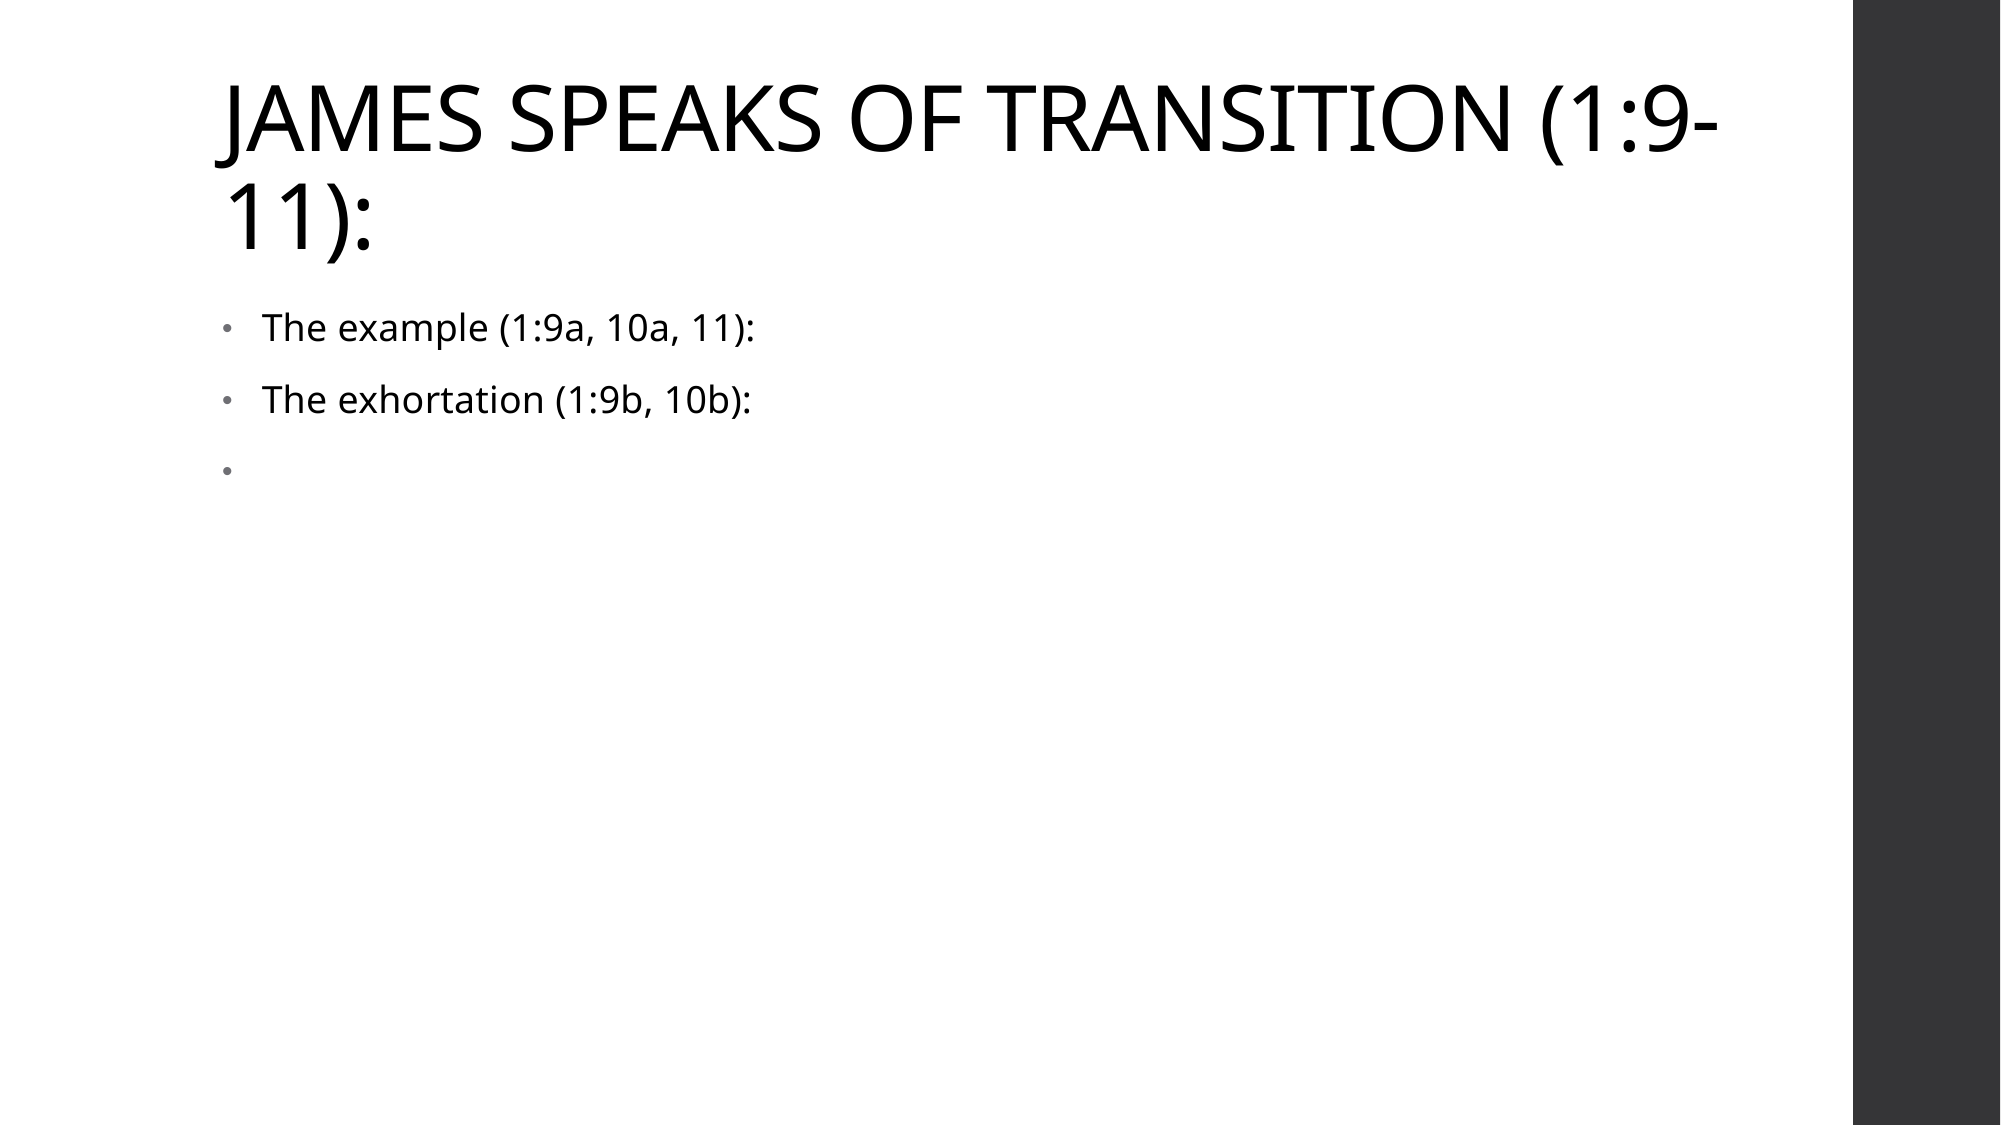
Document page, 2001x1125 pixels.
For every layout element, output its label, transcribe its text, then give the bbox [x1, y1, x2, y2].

title JAMES SPEAKS OF TRANSITION (1:9-11): [206, 60, 1797, 278]
list The example (1:9a, 10a, 11): The exhortation (1:9b, 10b): [206, 299, 1617, 1014]
